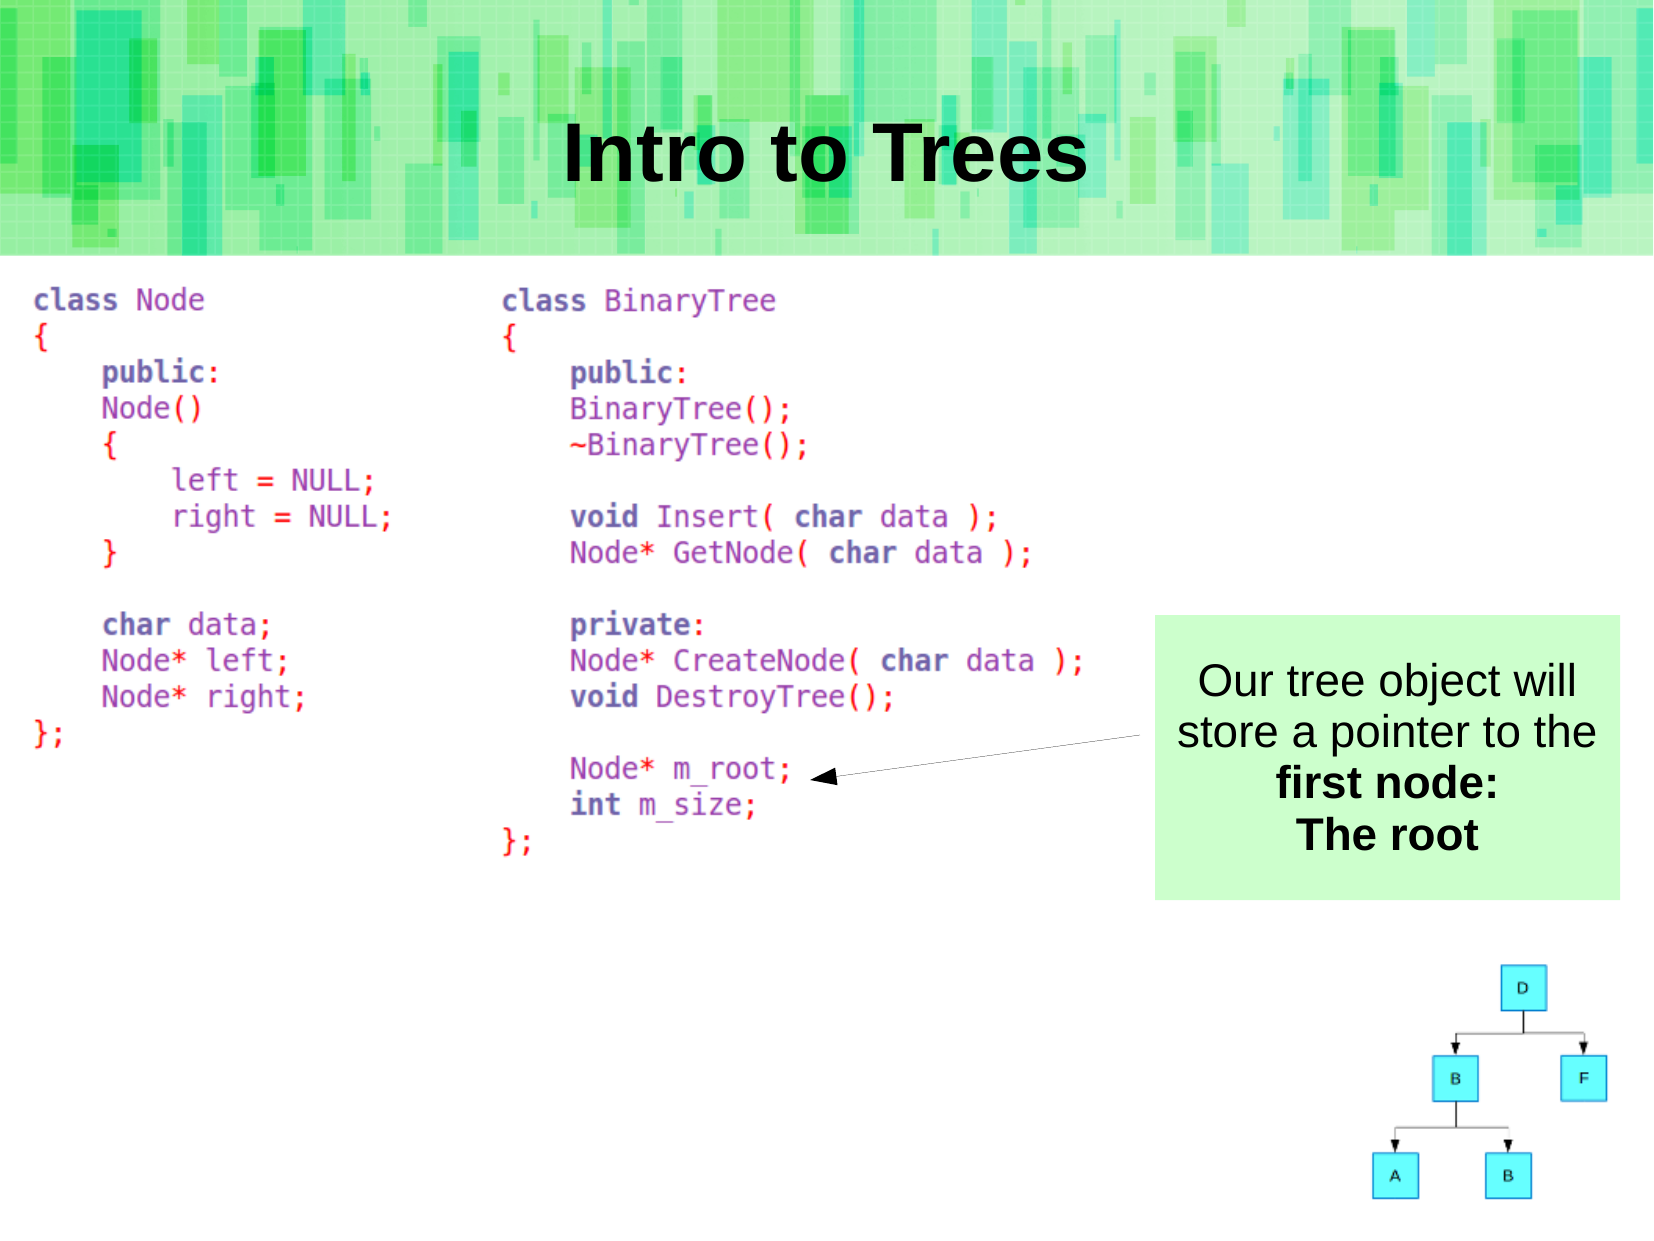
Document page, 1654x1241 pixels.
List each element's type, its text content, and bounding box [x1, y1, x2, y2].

title Intro to Trees [82, 49, 1571, 257]
picture [0, 0, 1654, 1241]
text_box Our tree object will store a pointer to the first node: The root [1155, 615, 1621, 901]
